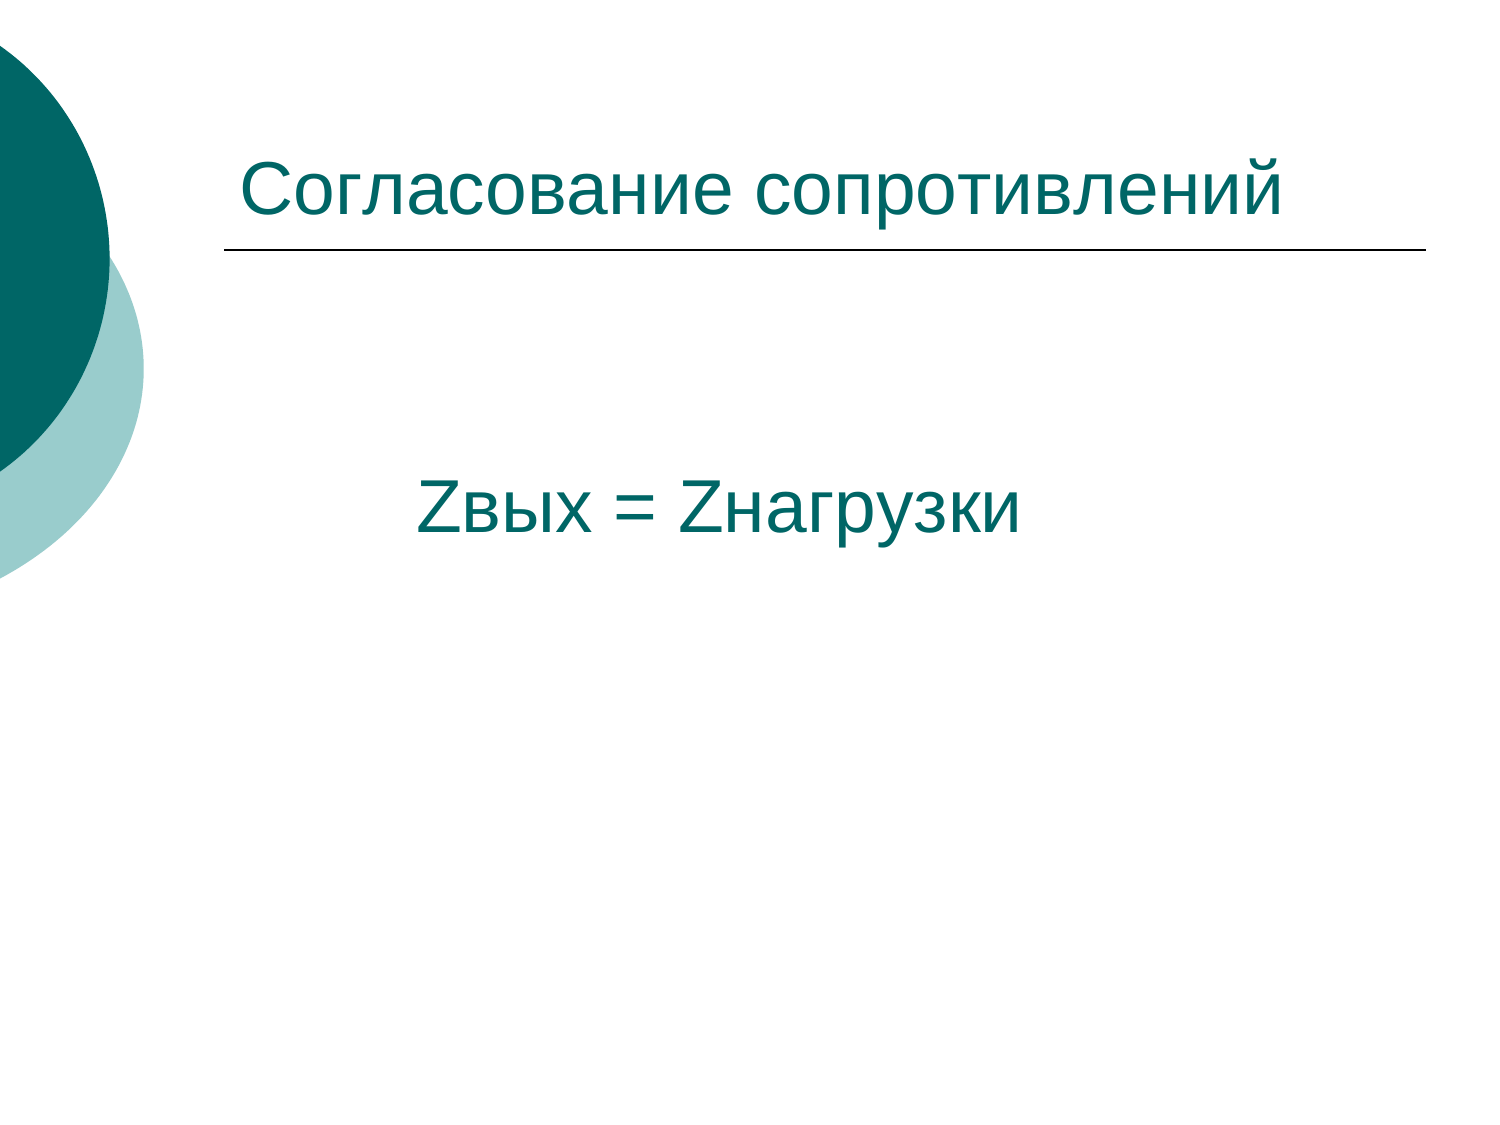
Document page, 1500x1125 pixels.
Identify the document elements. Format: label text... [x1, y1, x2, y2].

title Zвых = Zнагрузки [401, 367, 1099, 556]
title Согласование сопротивлений [224, 49, 1425, 237]
